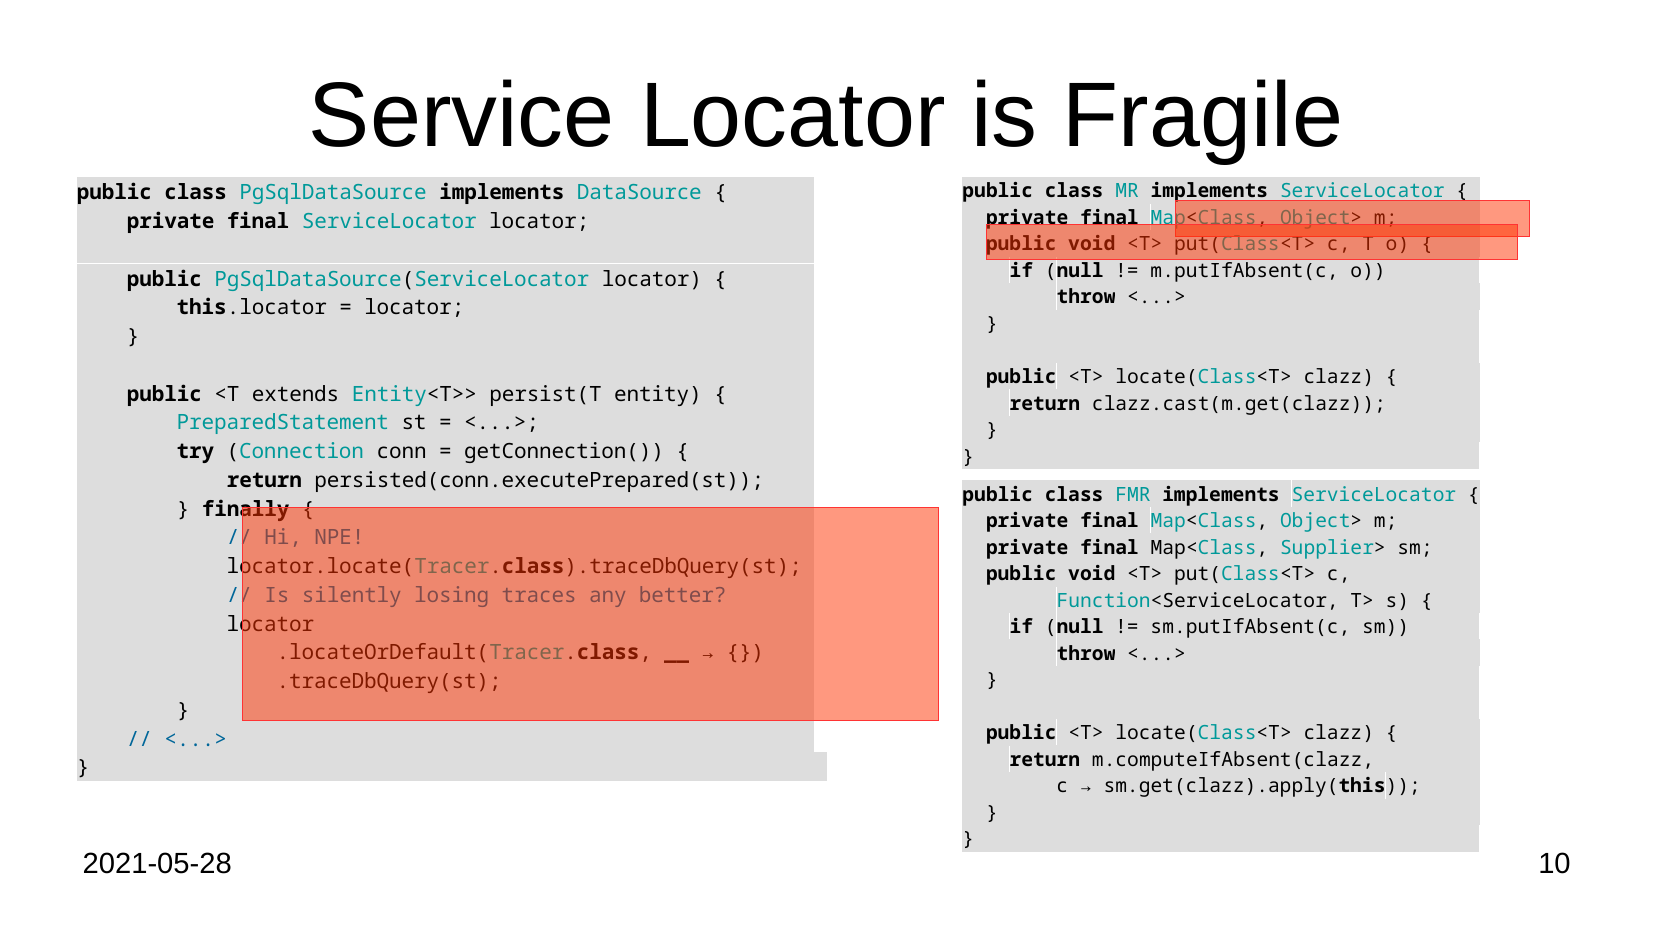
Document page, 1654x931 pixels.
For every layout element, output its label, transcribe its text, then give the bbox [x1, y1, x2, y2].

list public class PgSqlDataSource implements DataSource { private final ServiceLocator locator; public PgSqlDataSource(ServiceLocator locator) { this.locator = locator; } public <T extends Entity<T>> persist(T entity) { PreparedStatement st = <...>; try (Connection conn = getConnection()) { return persisted(conn.executePrepared(st)); } finally { // Hi, NPE! locator.locate(Tracer.class).traceDbQuery(st); // Is silently losing traces any better? locator .locateOrDefault(Tracer.class, __ → {}) .traceDbQuery(st); } // <...> } [76, 177, 951, 804]
text_box [242, 507, 939, 721]
list public class MR implements ServiceLocator { private final Map<Class, Object> m; public void <T> put(Class<T> c, T o) { if (null != m.putIfAbsent(c, o)) throw <...> } public <T> locate(Class<T> clazz) { return clazz.cast(m.get(clazz)); } } public class FMR implements ServiceLocator { private final Map<Class, Object> m; private final Map<Class, Supplier> sm; public void <T> put(Class<T> c, Function<ServiceLocator, T> s) { if (null != sm.putIfAbsent(c, sm)) throw <...> } public <T> locate(Class<T> clazz) { return m.computeIfAbsent(clazz, c → sm.get(clazz).apply(this)); } } [962, 177, 1565, 875]
text_box [986, 200, 1530, 260]
title Service Locator is Fragile [82, 37, 1571, 193]
